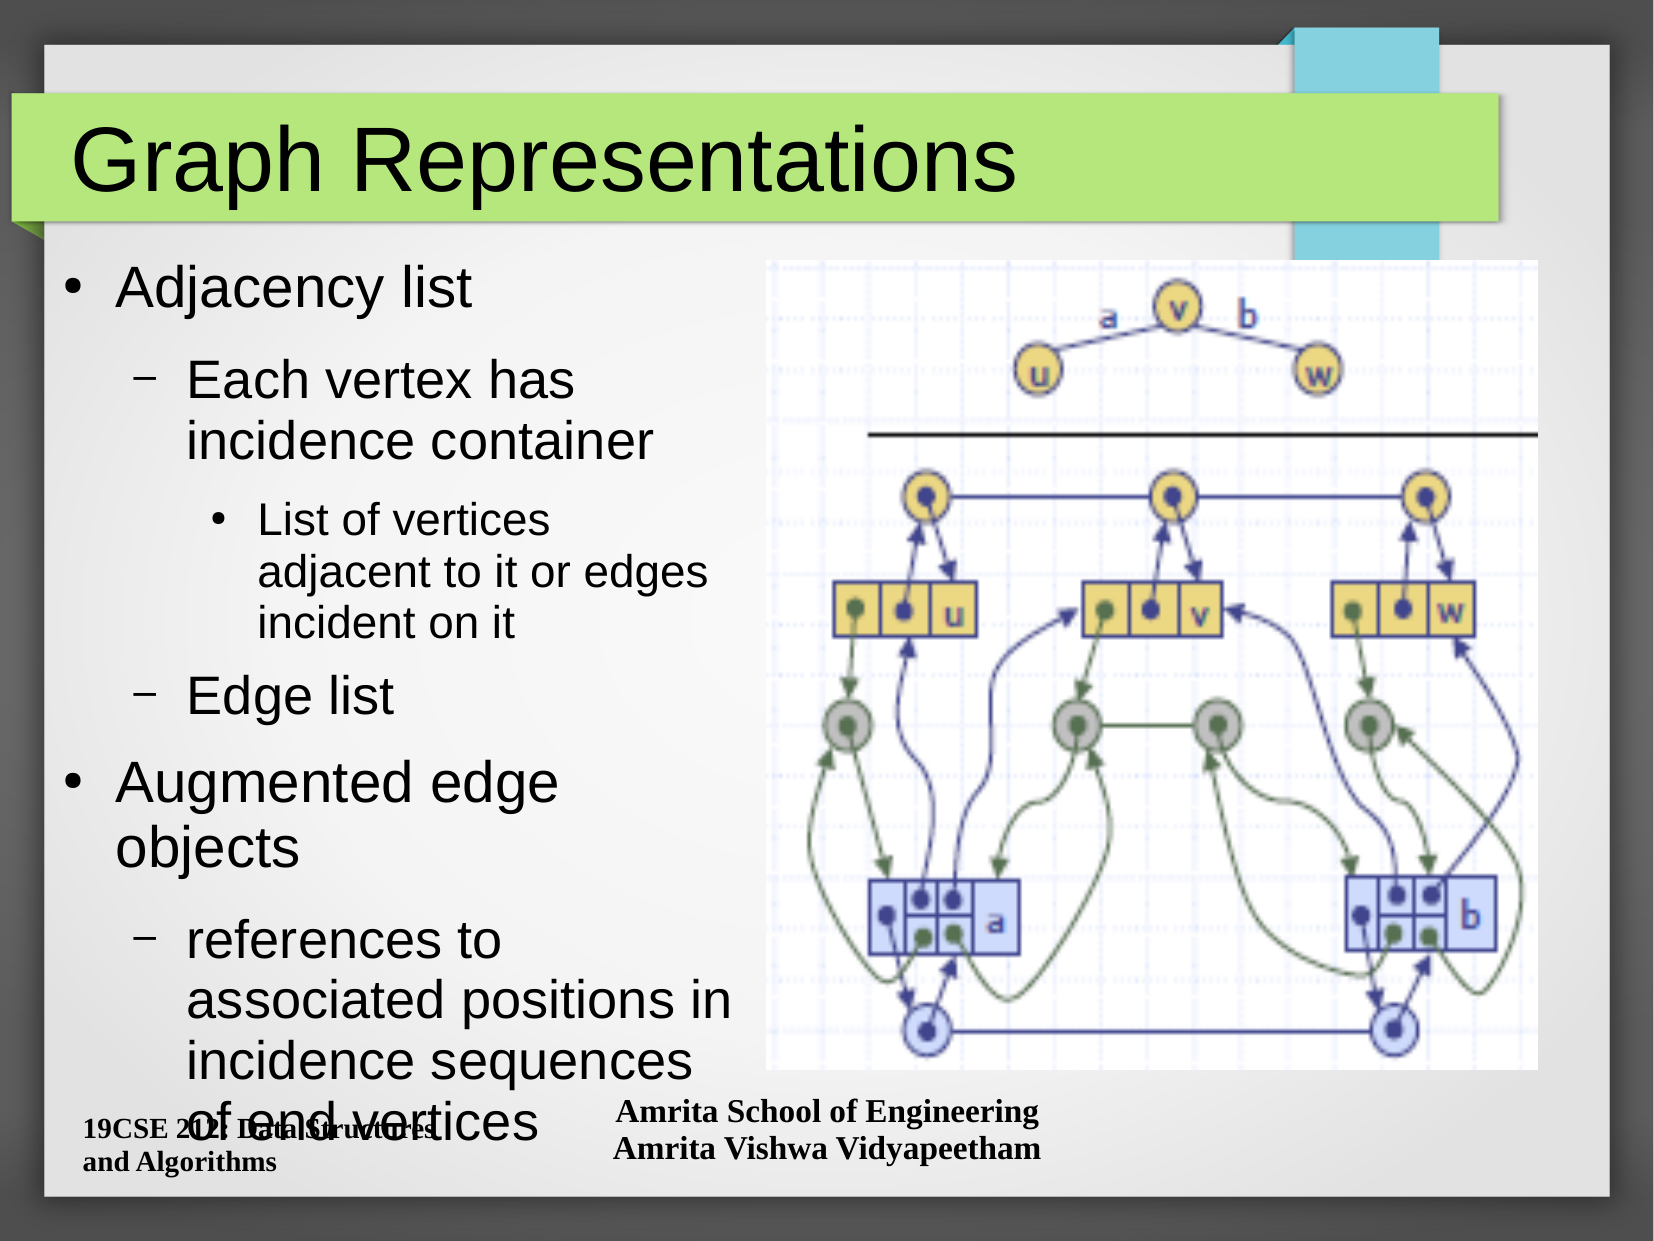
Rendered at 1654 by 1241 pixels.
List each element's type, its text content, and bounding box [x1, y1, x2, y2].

list Adjacency list Each vertex has incidence container List of vertices adjacent to it or edges incident on it Edge list Augmented edge objects references to associated positions in incidence sequences of end vertices [45, 255, 736, 1081]
picture [0, 0, 1654, 1241]
title Graph Representations [70, 106, 1229, 213]
